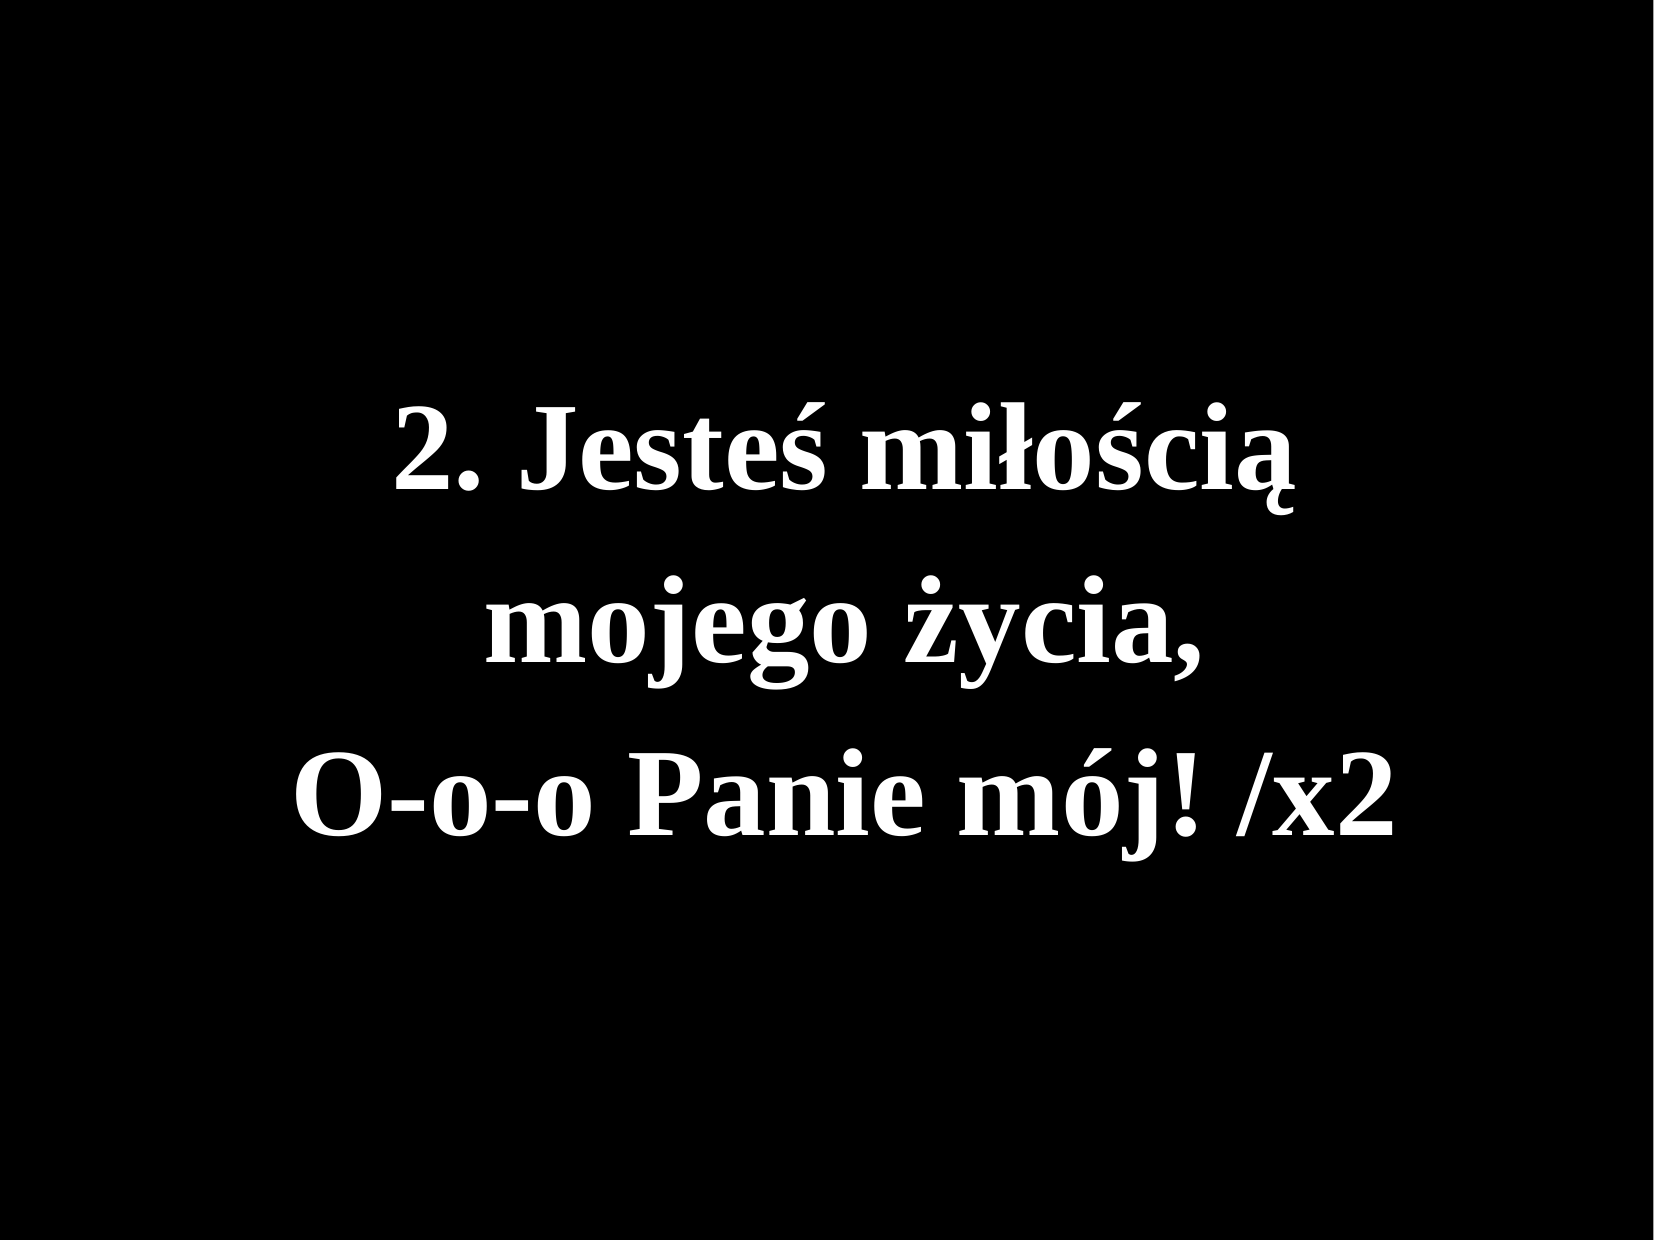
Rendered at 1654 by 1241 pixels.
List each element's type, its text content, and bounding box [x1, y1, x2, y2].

subtitle 2. Jesteś miłością ppp mojego życia, ppp O-o-o Panie mój! /x2 [0, 0, 1654, 1241]
